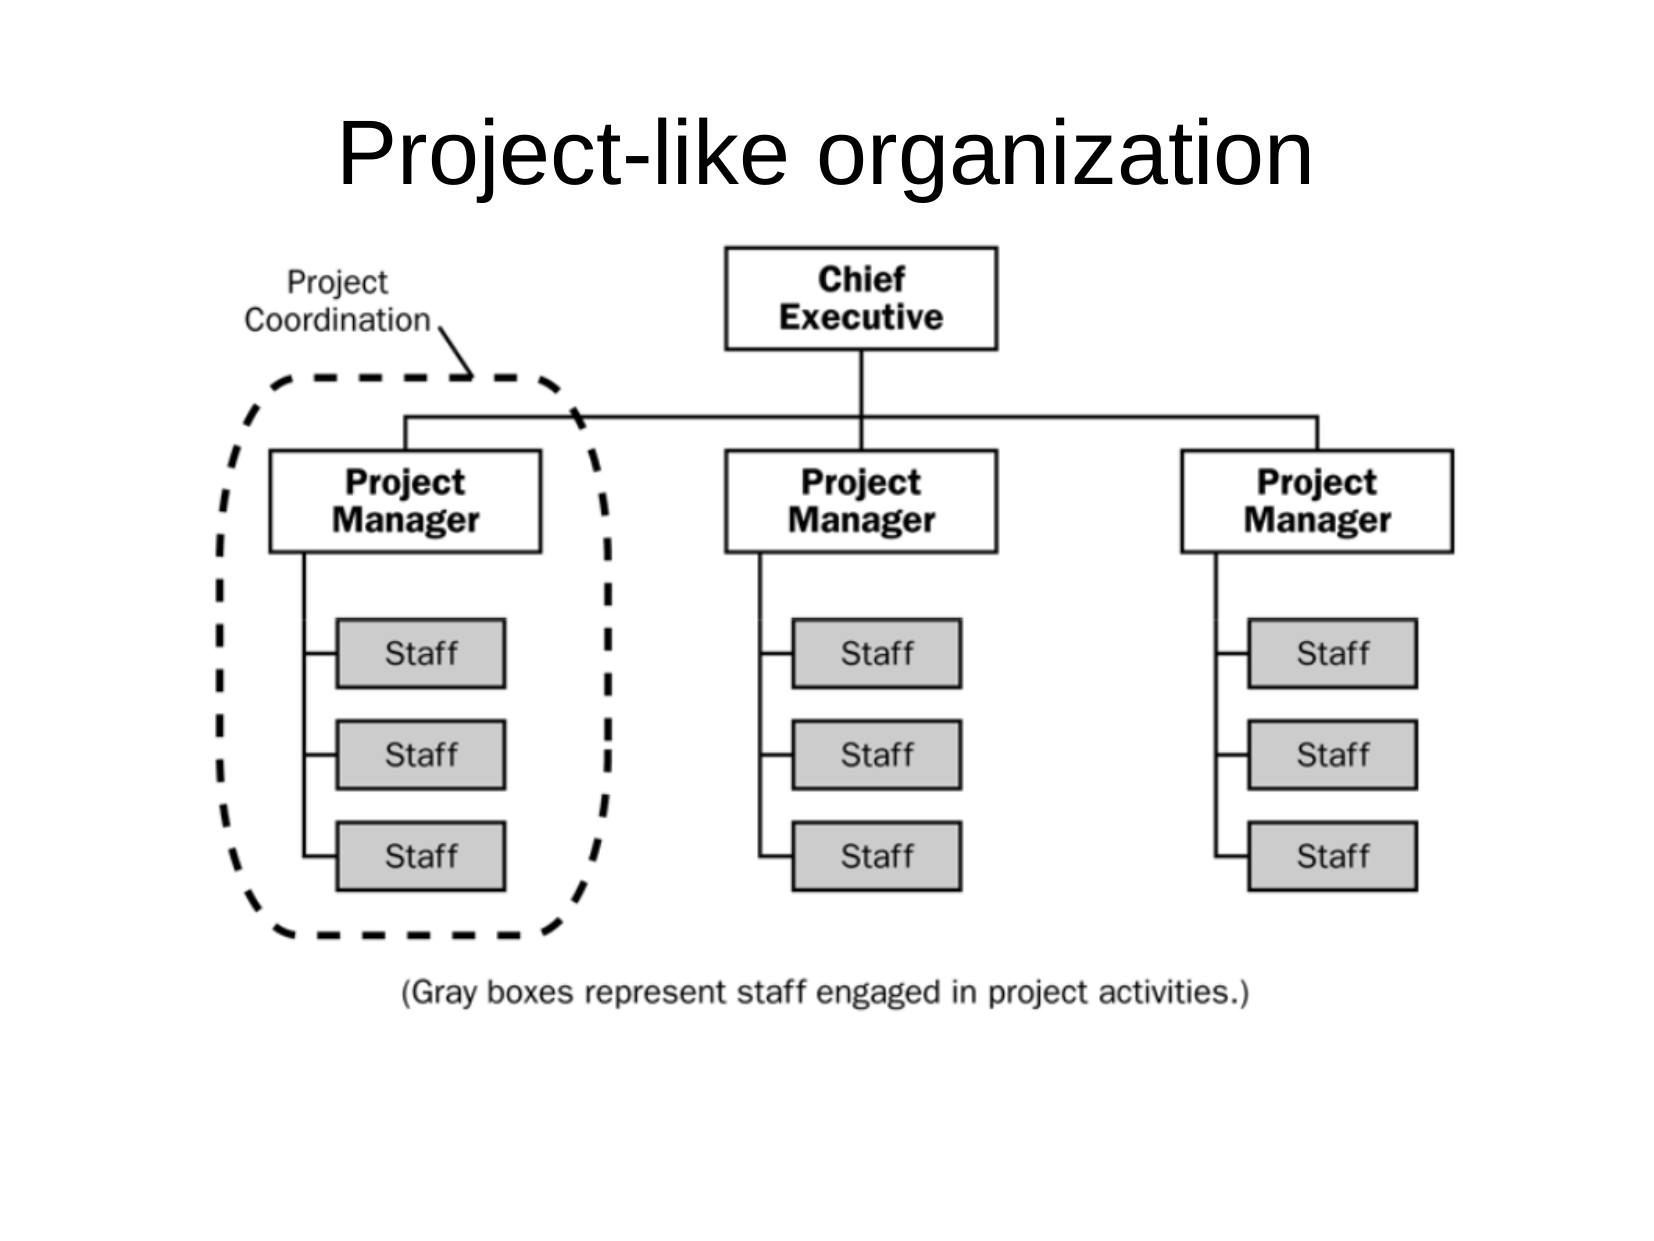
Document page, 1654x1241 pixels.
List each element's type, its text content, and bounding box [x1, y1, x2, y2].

title Project-like organization [82, 49, 1571, 257]
picture [103, 219, 1564, 1028]
